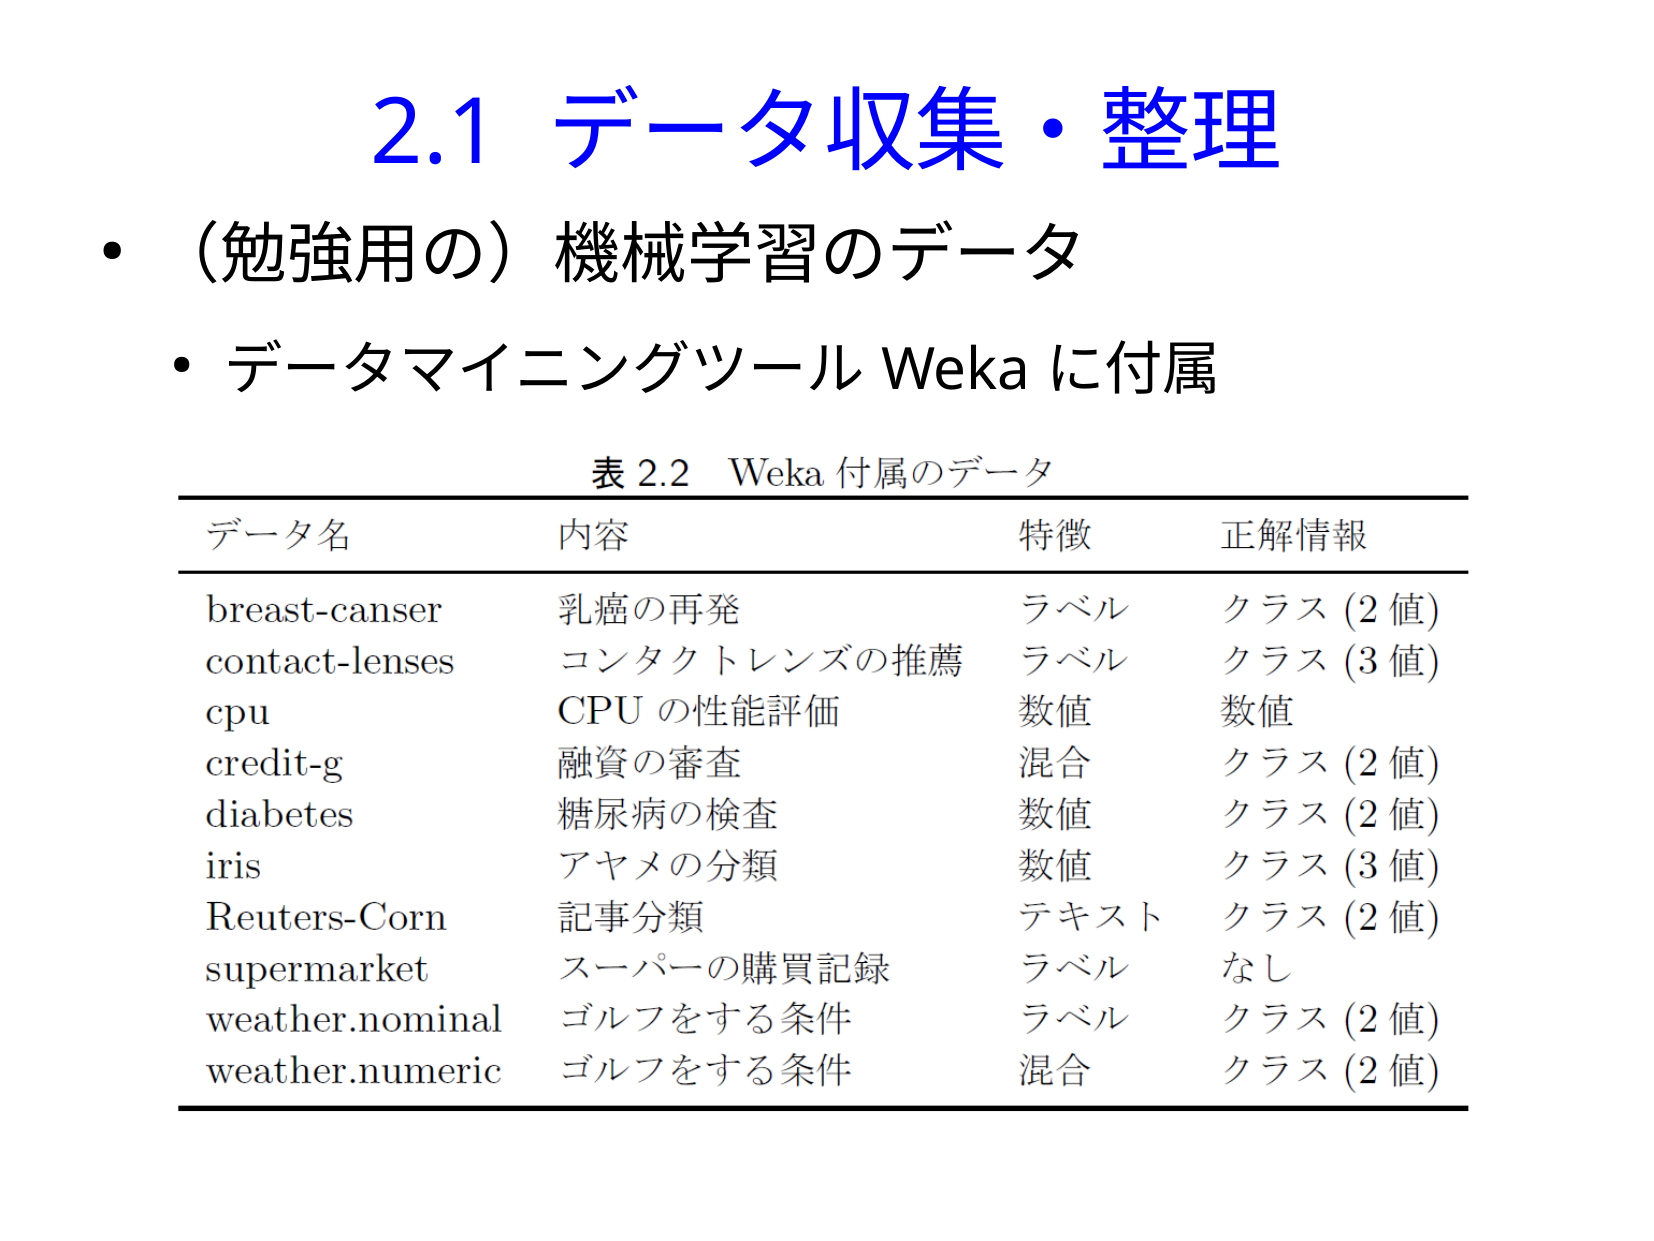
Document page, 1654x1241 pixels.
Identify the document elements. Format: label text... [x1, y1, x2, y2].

list （勉強用の）機械学習のデータ データマイニングツールWekaに付属 [82, 206, 1571, 1010]
picture [173, 442, 1477, 1125]
title 2.1 データ収集・整理 [82, 49, 1571, 206]
